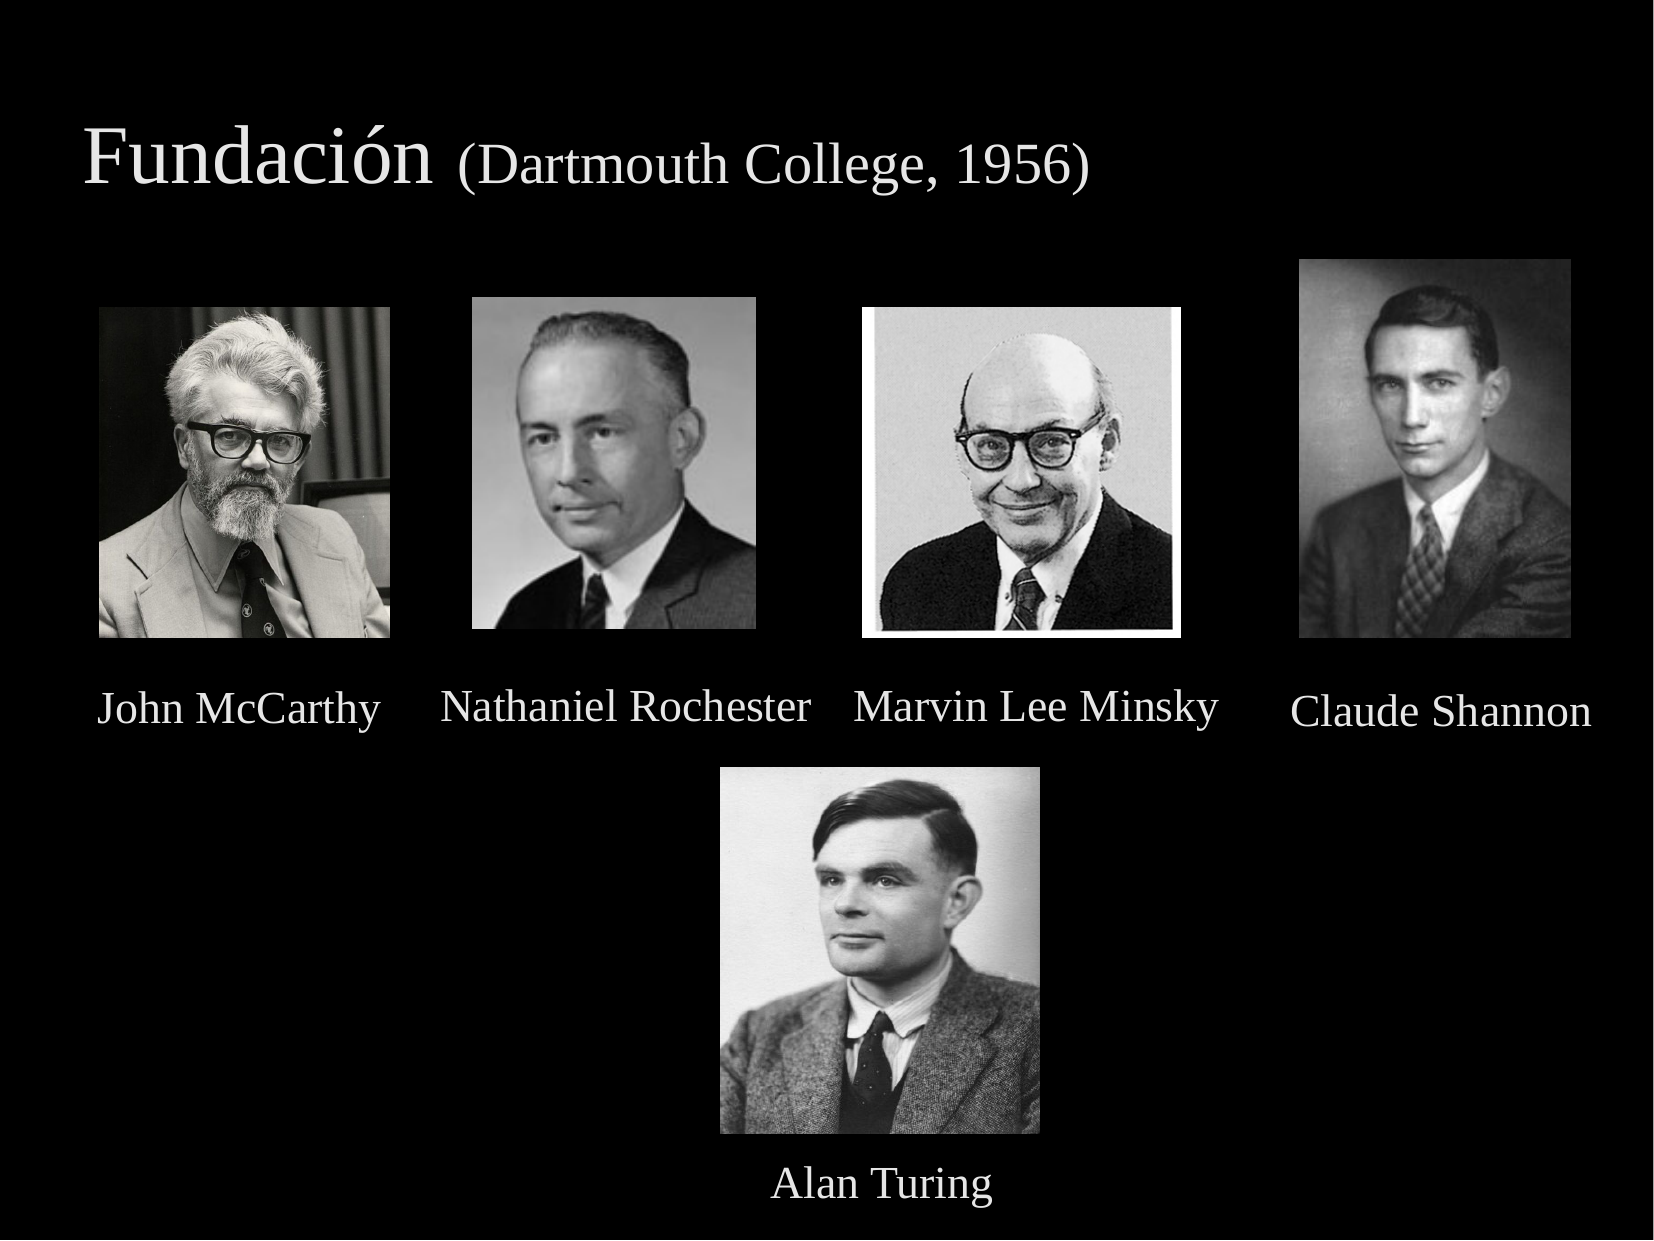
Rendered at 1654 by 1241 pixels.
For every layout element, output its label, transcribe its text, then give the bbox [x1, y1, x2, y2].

picture [720, 767, 1040, 1134]
picture [99, 307, 390, 638]
text_box Marvin Lee Minsky [838, 673, 1252, 740]
text_box Alan Turing [755, 1150, 1028, 1217]
text_box John McCarthy [82, 675, 402, 742]
text_box Nathaniel Rochester [425, 673, 838, 740]
title Fundación (Dartmouth College, 1956) [82, 49, 1571, 257]
picture [472, 297, 756, 629]
picture [1299, 259, 1571, 638]
picture [862, 307, 1181, 638]
text_box Claude Shannon [1275, 678, 1619, 745]
